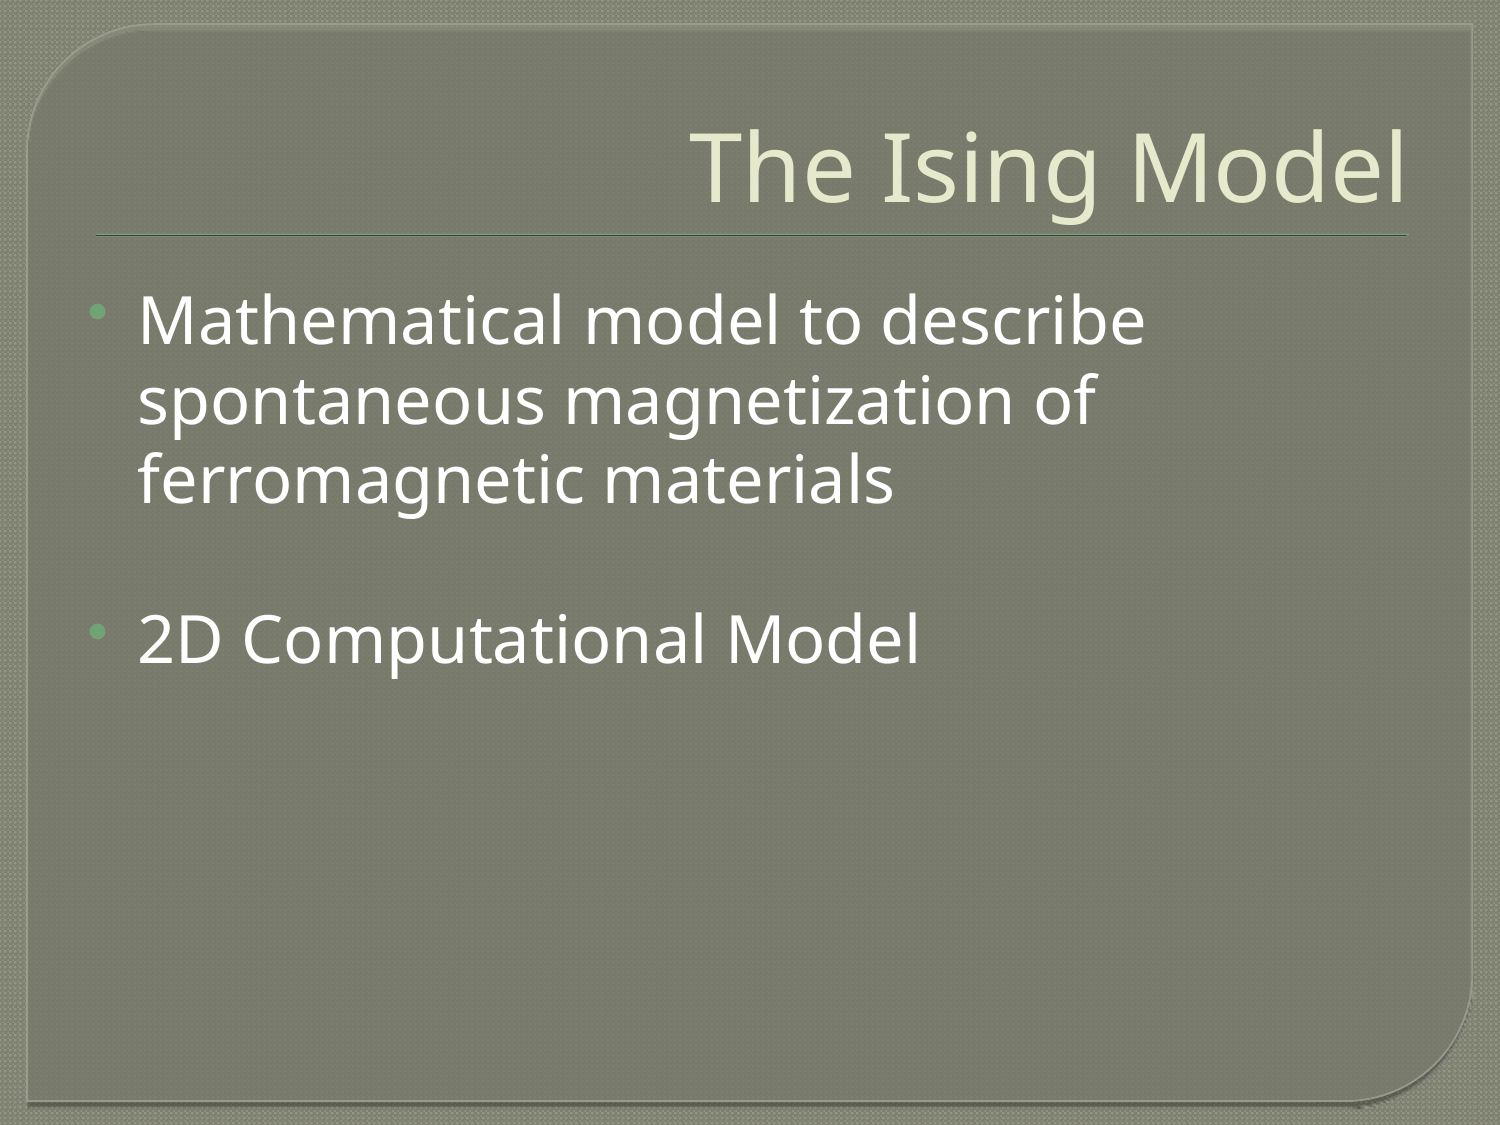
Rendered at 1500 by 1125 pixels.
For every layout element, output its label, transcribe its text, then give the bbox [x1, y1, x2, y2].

list Mathematical model to describe spontaneous magnetization of ferromagnetic materials 2D Computational Model [75, 270, 1425, 1013]
title The Ising Model [75, 41, 1425, 230]
picture [0, 0, 1500, 1125]
